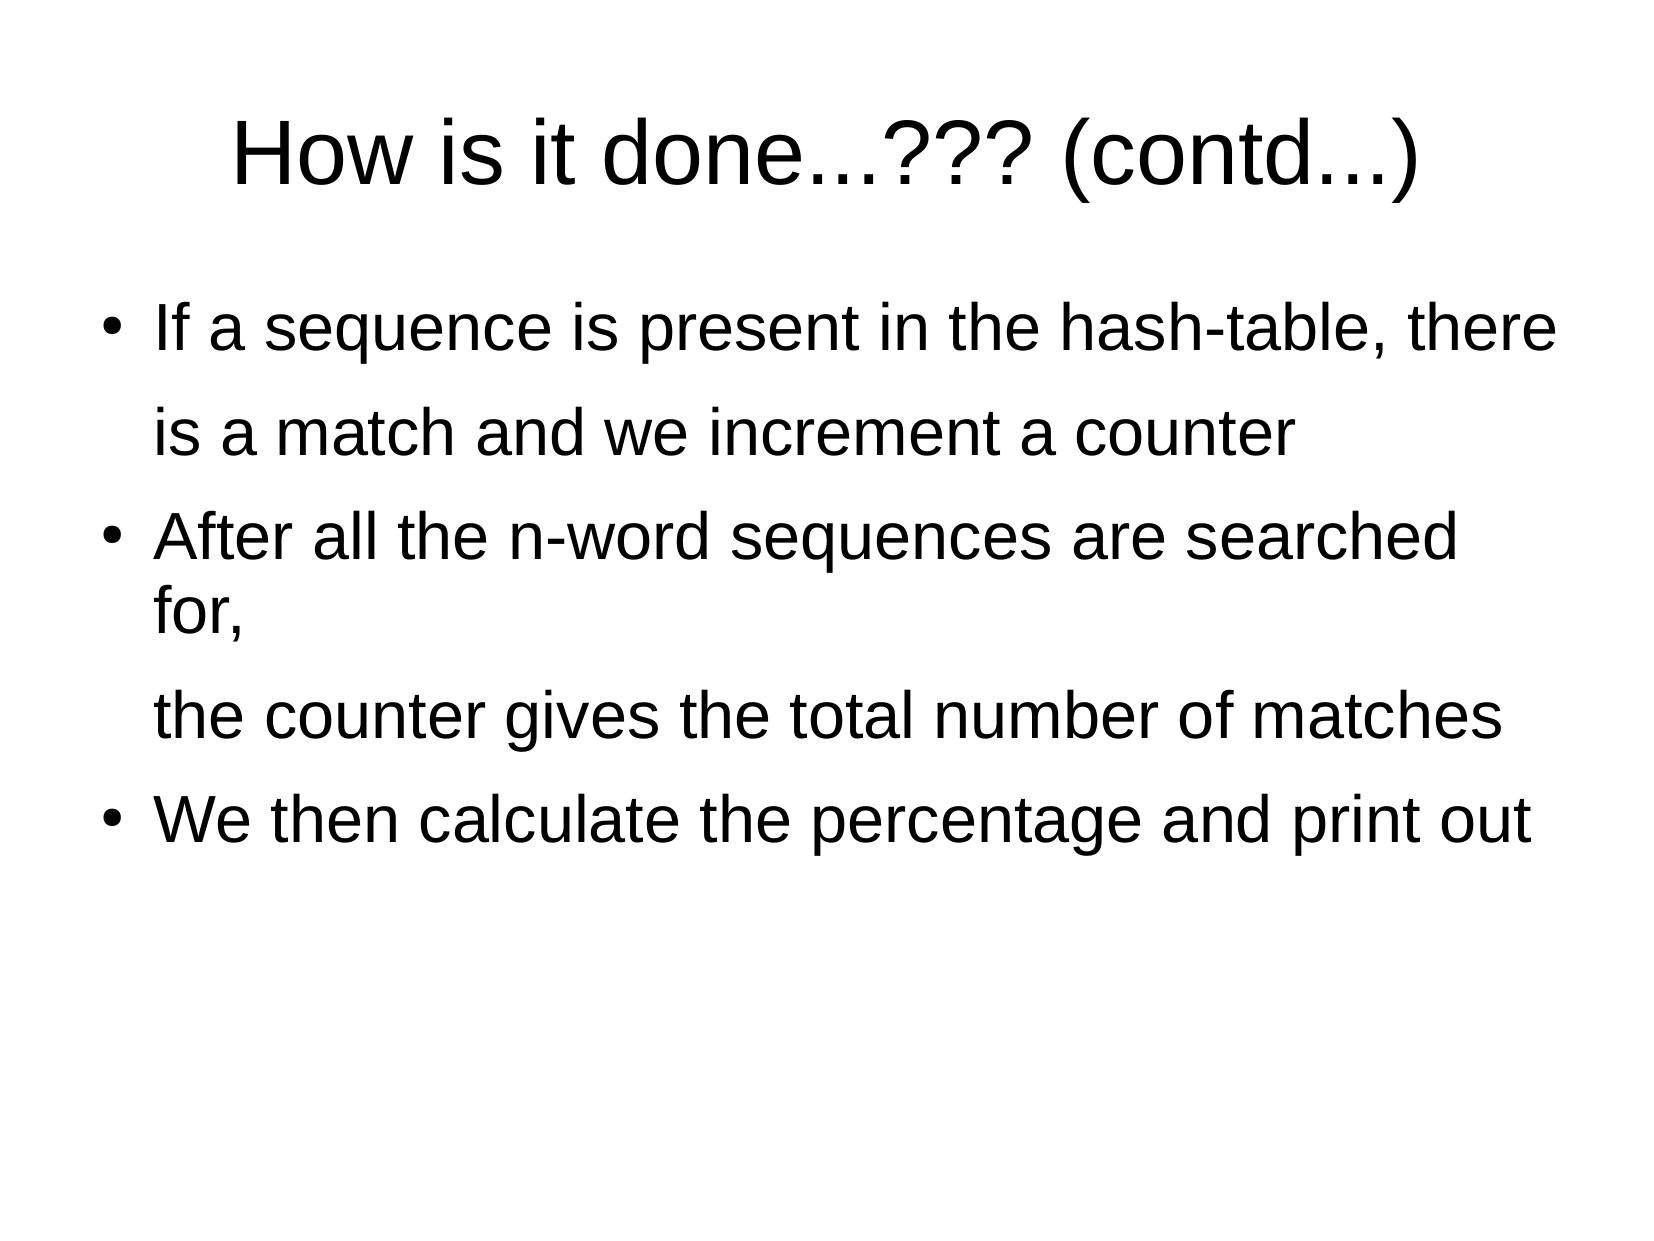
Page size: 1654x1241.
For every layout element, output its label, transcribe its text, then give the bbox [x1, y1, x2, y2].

title How is it done...??? (contd...) [82, 49, 1571, 257]
list If a sequence is present in the hash-table, there is a match and we increment a counter After all the n-word sequences are searched for, the counter gives the total number of matches We then calculate the percentage and print out [82, 290, 1571, 1109]
